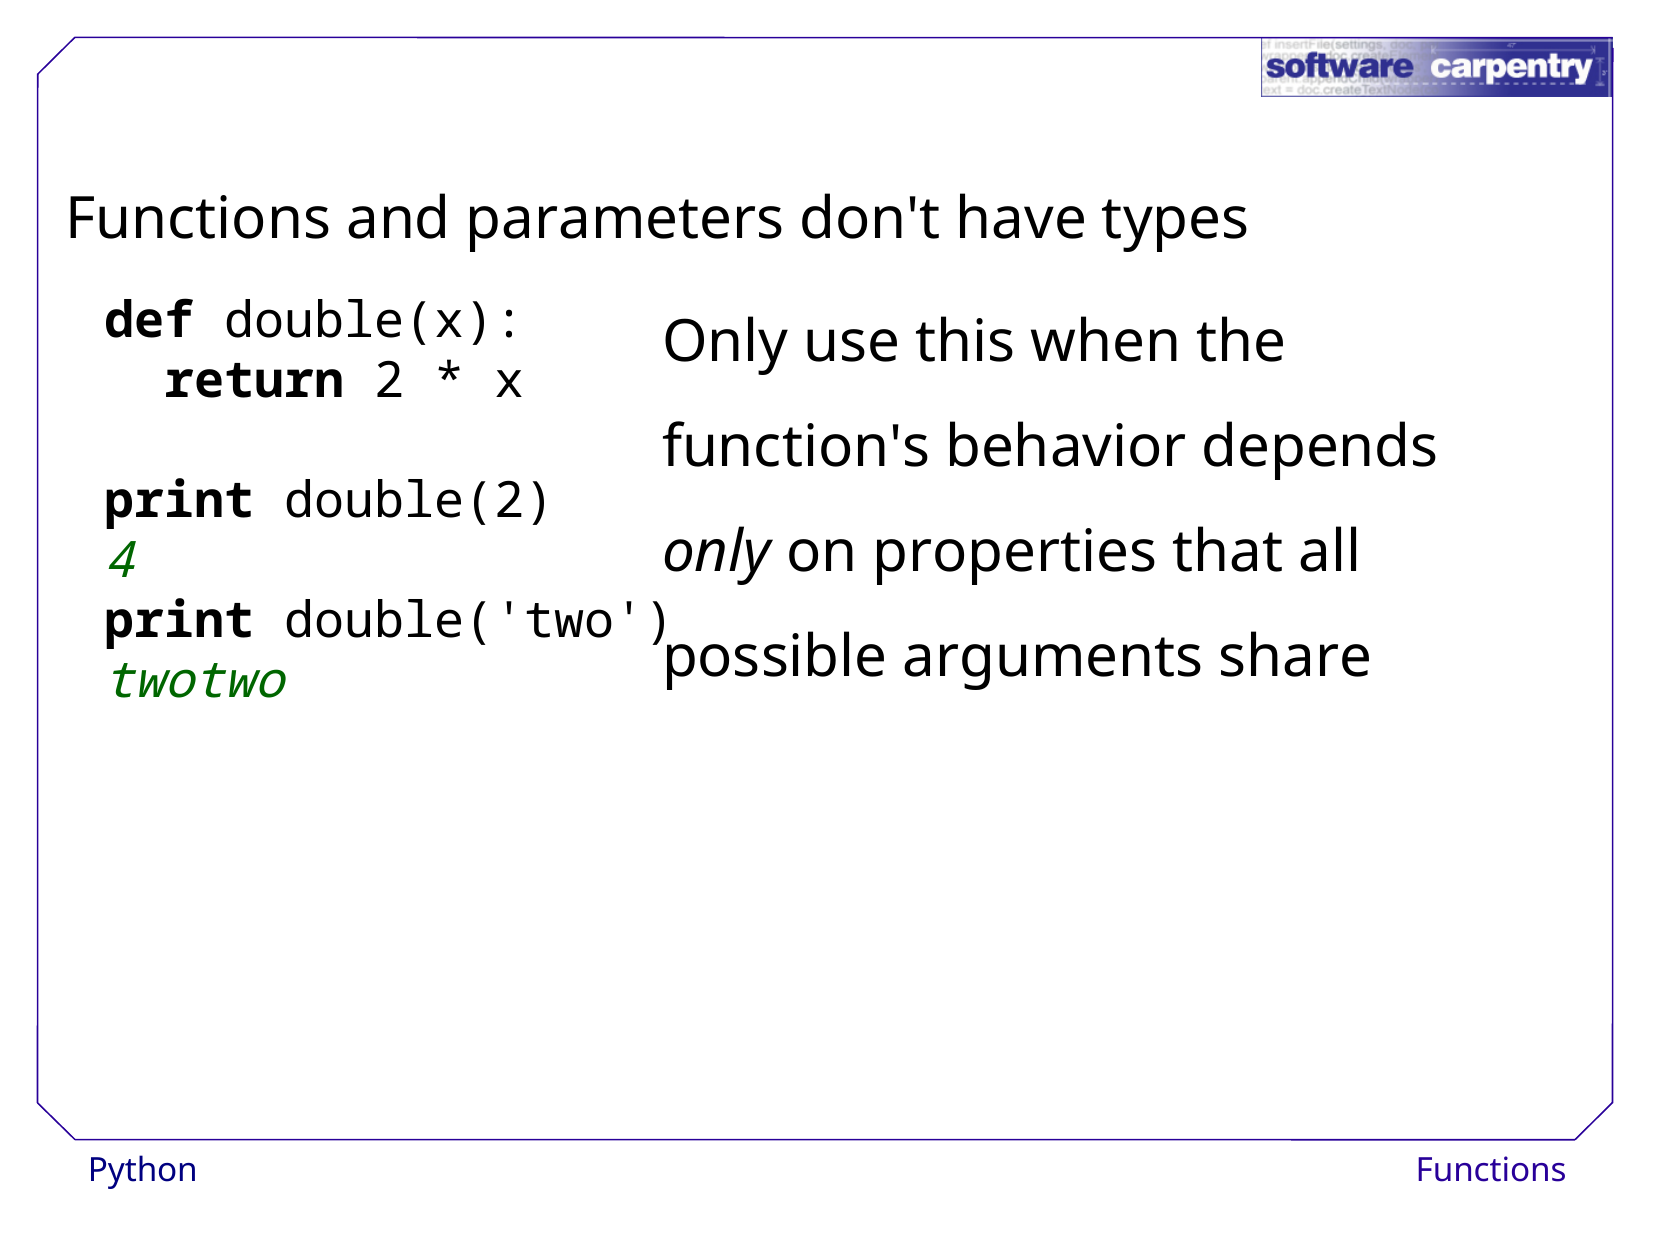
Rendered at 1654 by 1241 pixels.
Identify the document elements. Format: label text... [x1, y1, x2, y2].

text_box Only use this when the function's behavior depends only on properties that all possible arguments share [647, 260, 1604, 697]
text_box def double(x): return 2 * x print double(2) 4 print double('two') twotwo [89, 279, 629, 753]
picture [1261, 39, 1613, 97]
text_box Functions and parameters don't have types [50, 138, 1415, 259]
